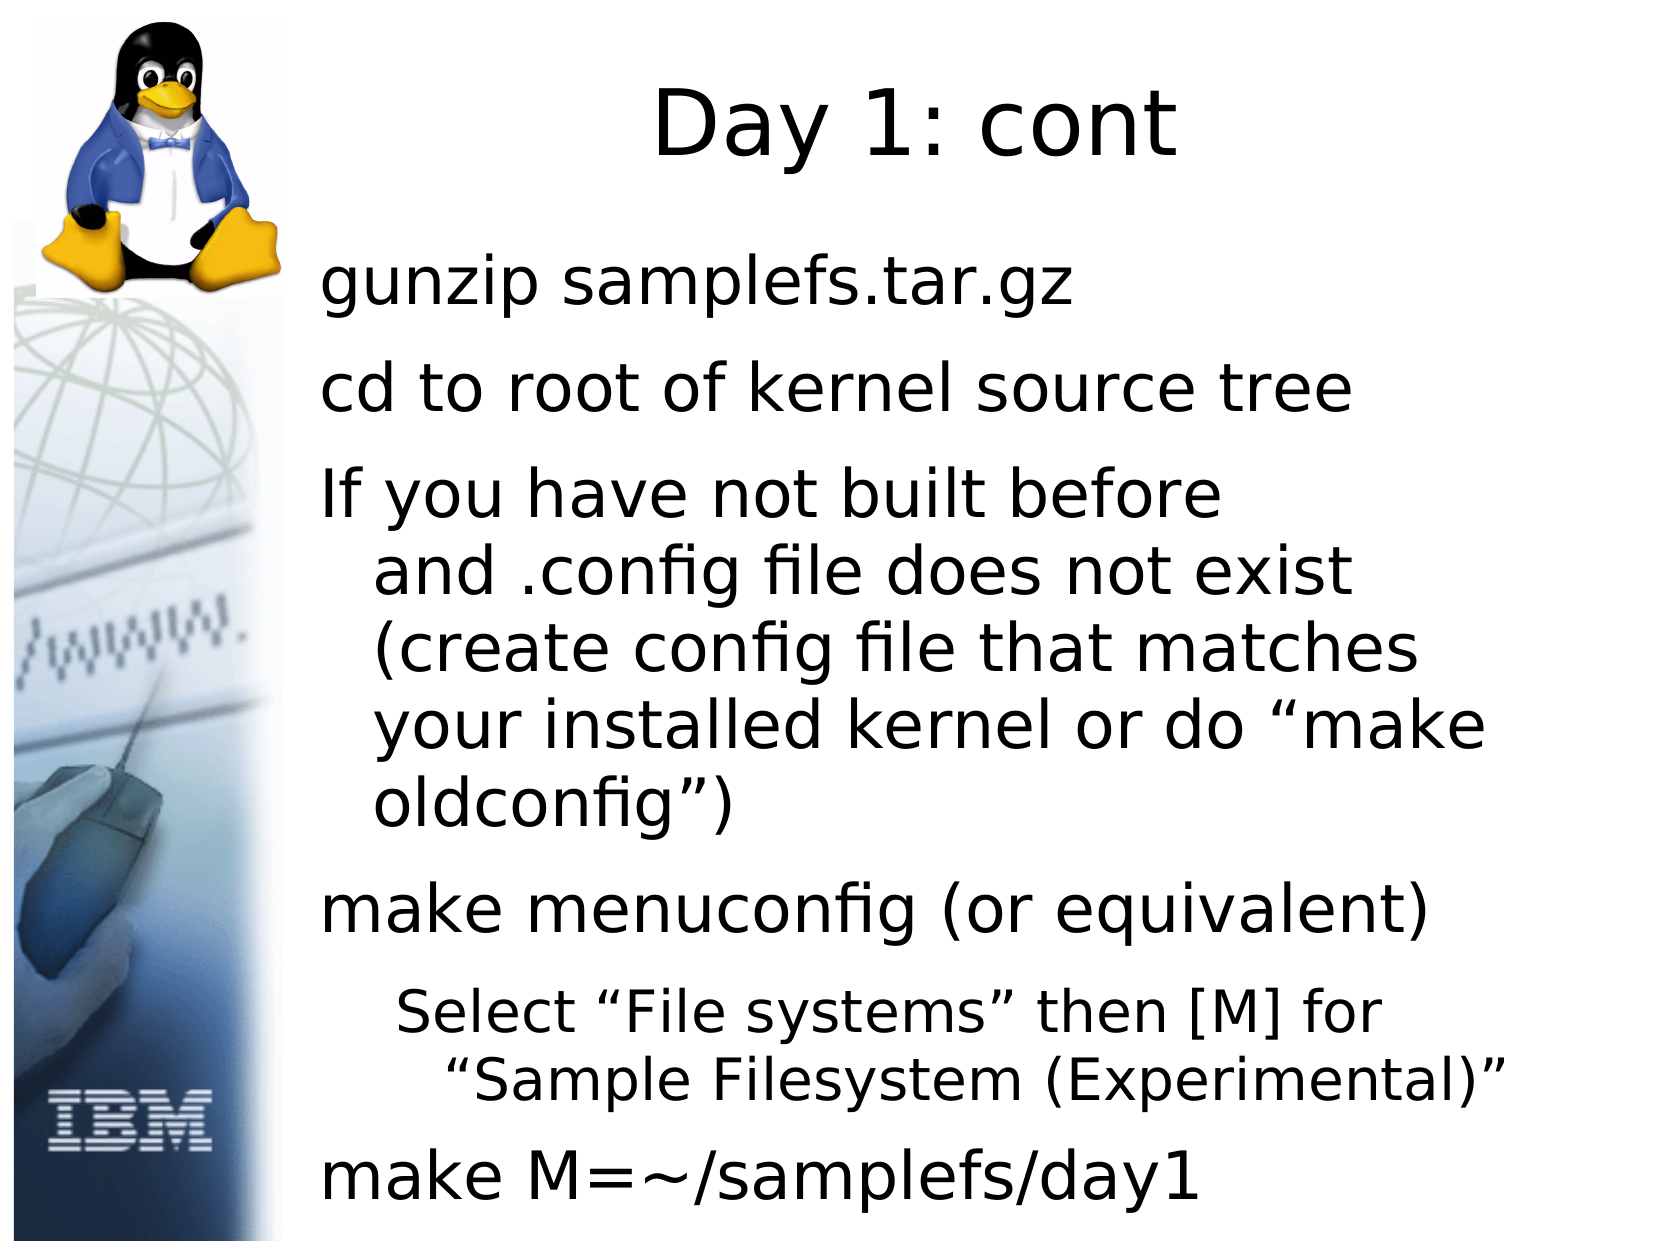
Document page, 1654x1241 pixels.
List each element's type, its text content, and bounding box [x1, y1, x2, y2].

title Day 1: cont [301, 39, 1528, 209]
list gunzip samplefs.tar.gz cd to root of kernel source tree If you have not built before and .config file does not exist (create config file that matches your installed kernel or do “make oldconfig”) make menuconfig (or equivalent) Select “File systems” then [M] for “Sample Filesystem (Experimental)” make M=~/samplefs/day1 [301, 243, 1520, 1215]
